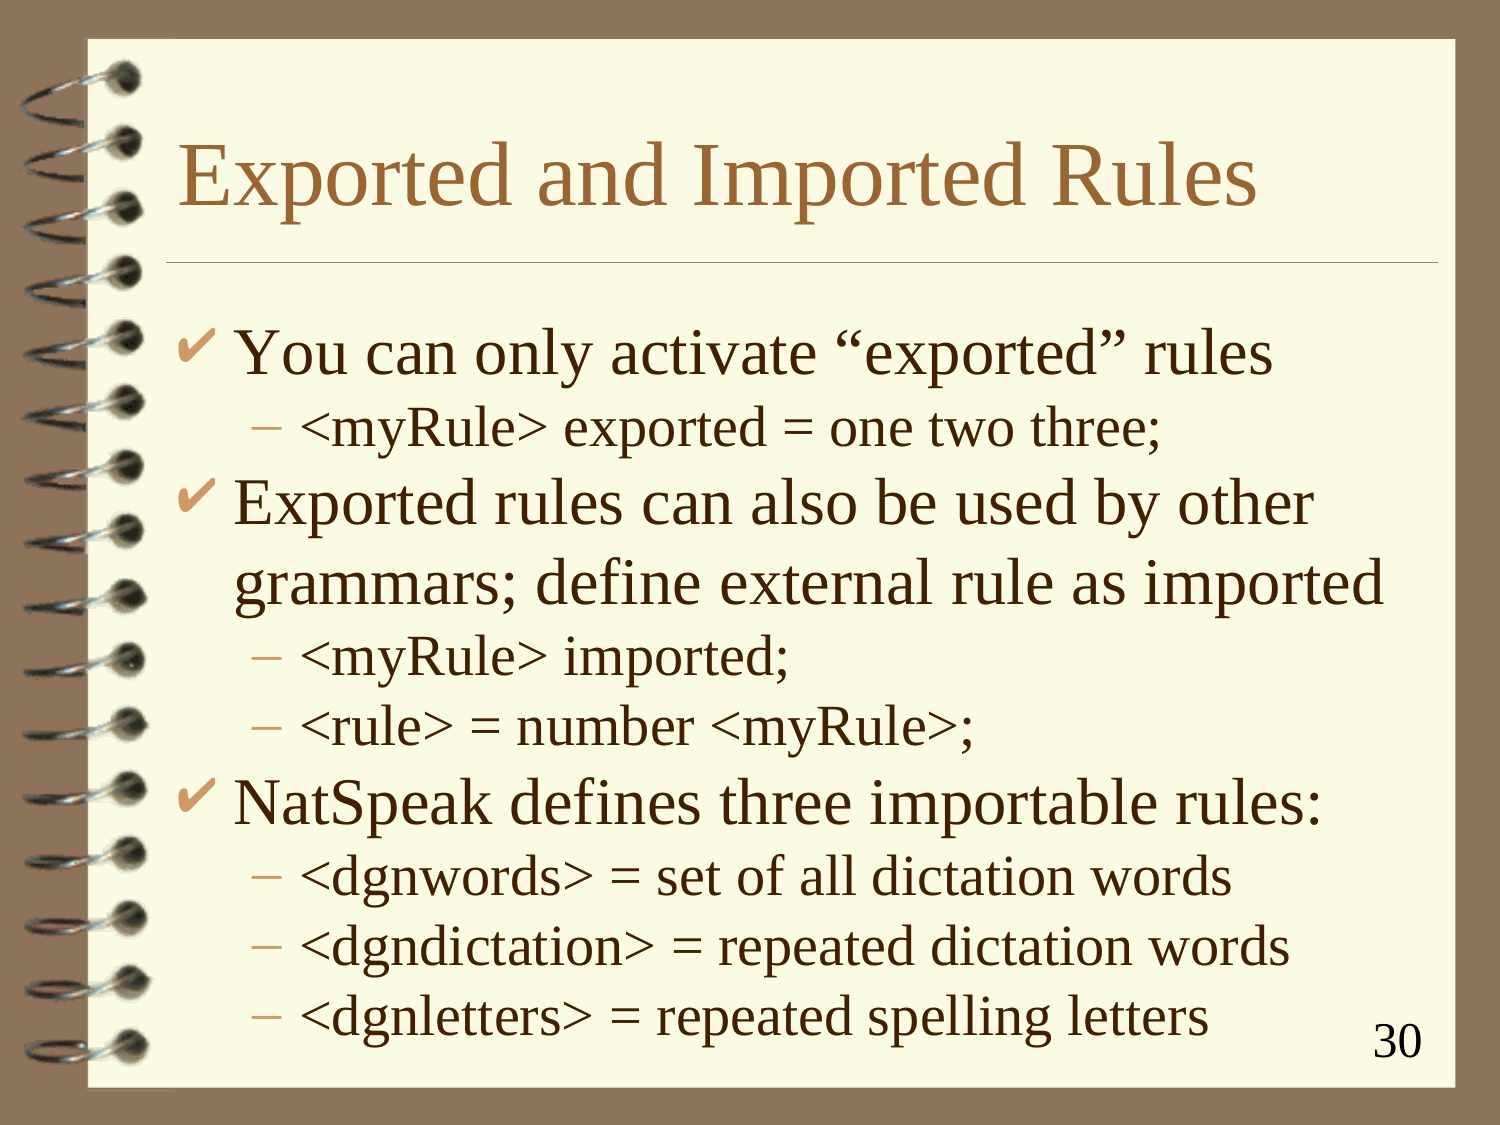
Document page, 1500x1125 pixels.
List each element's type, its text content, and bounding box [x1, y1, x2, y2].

title Exported and Imported Rules [162, 74, 1438, 263]
list You can only activate “exported” rules <myRule> exported = one two three; Exported rules can also be used by other grammars; define external rule as imported <myRule> imported; <rule> = number <myRule>; NatSpeak defines three importable rules: <dgnwords> = set of all dictation words <dgndictation> = repeated dictation words <dgnletters> = repeated spelling letters [162, 299, 1438, 976]
picture [0, 0, 175, 1125]
